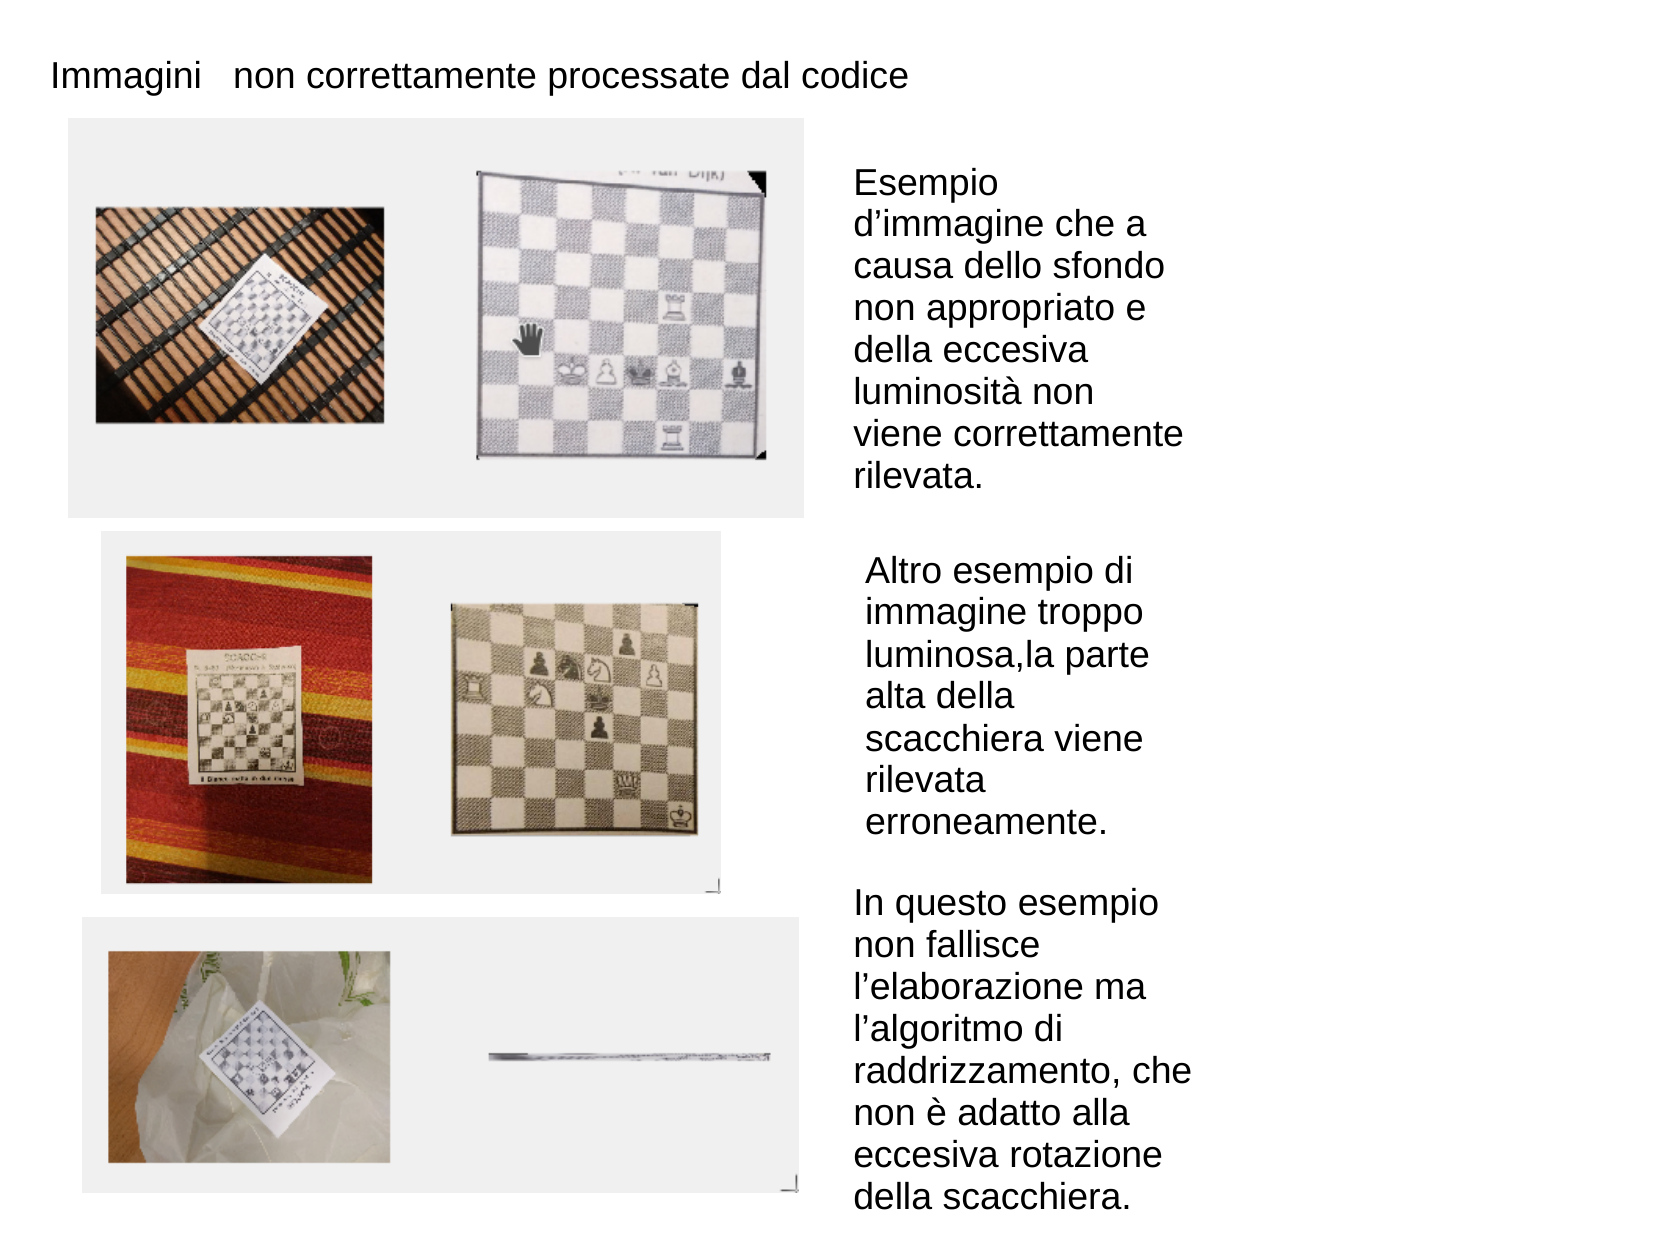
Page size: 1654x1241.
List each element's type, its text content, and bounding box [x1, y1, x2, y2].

text_box Altro esempio di immagine troppo luminosa,la parte alta della scacchiera viene rilevata erroneamente. [850, 541, 1217, 851]
picture [82, 917, 799, 1193]
text_box In questo esempio non fallisce l’elaborazione ma l’algoritmo di raddrizzamento, che non è adatto alla eccesiva rotazione della scacchiera. [838, 874, 1217, 1225]
picture [101, 531, 721, 895]
picture [68, 118, 804, 518]
text_box Esempio d’immagine che a causa dello sfondo non appropriato e della eccesiva luminosità non viene correttamente rilevata. [838, 153, 1205, 505]
text_box Immagini non correttamente processate dal codice [35, 47, 1571, 105]
